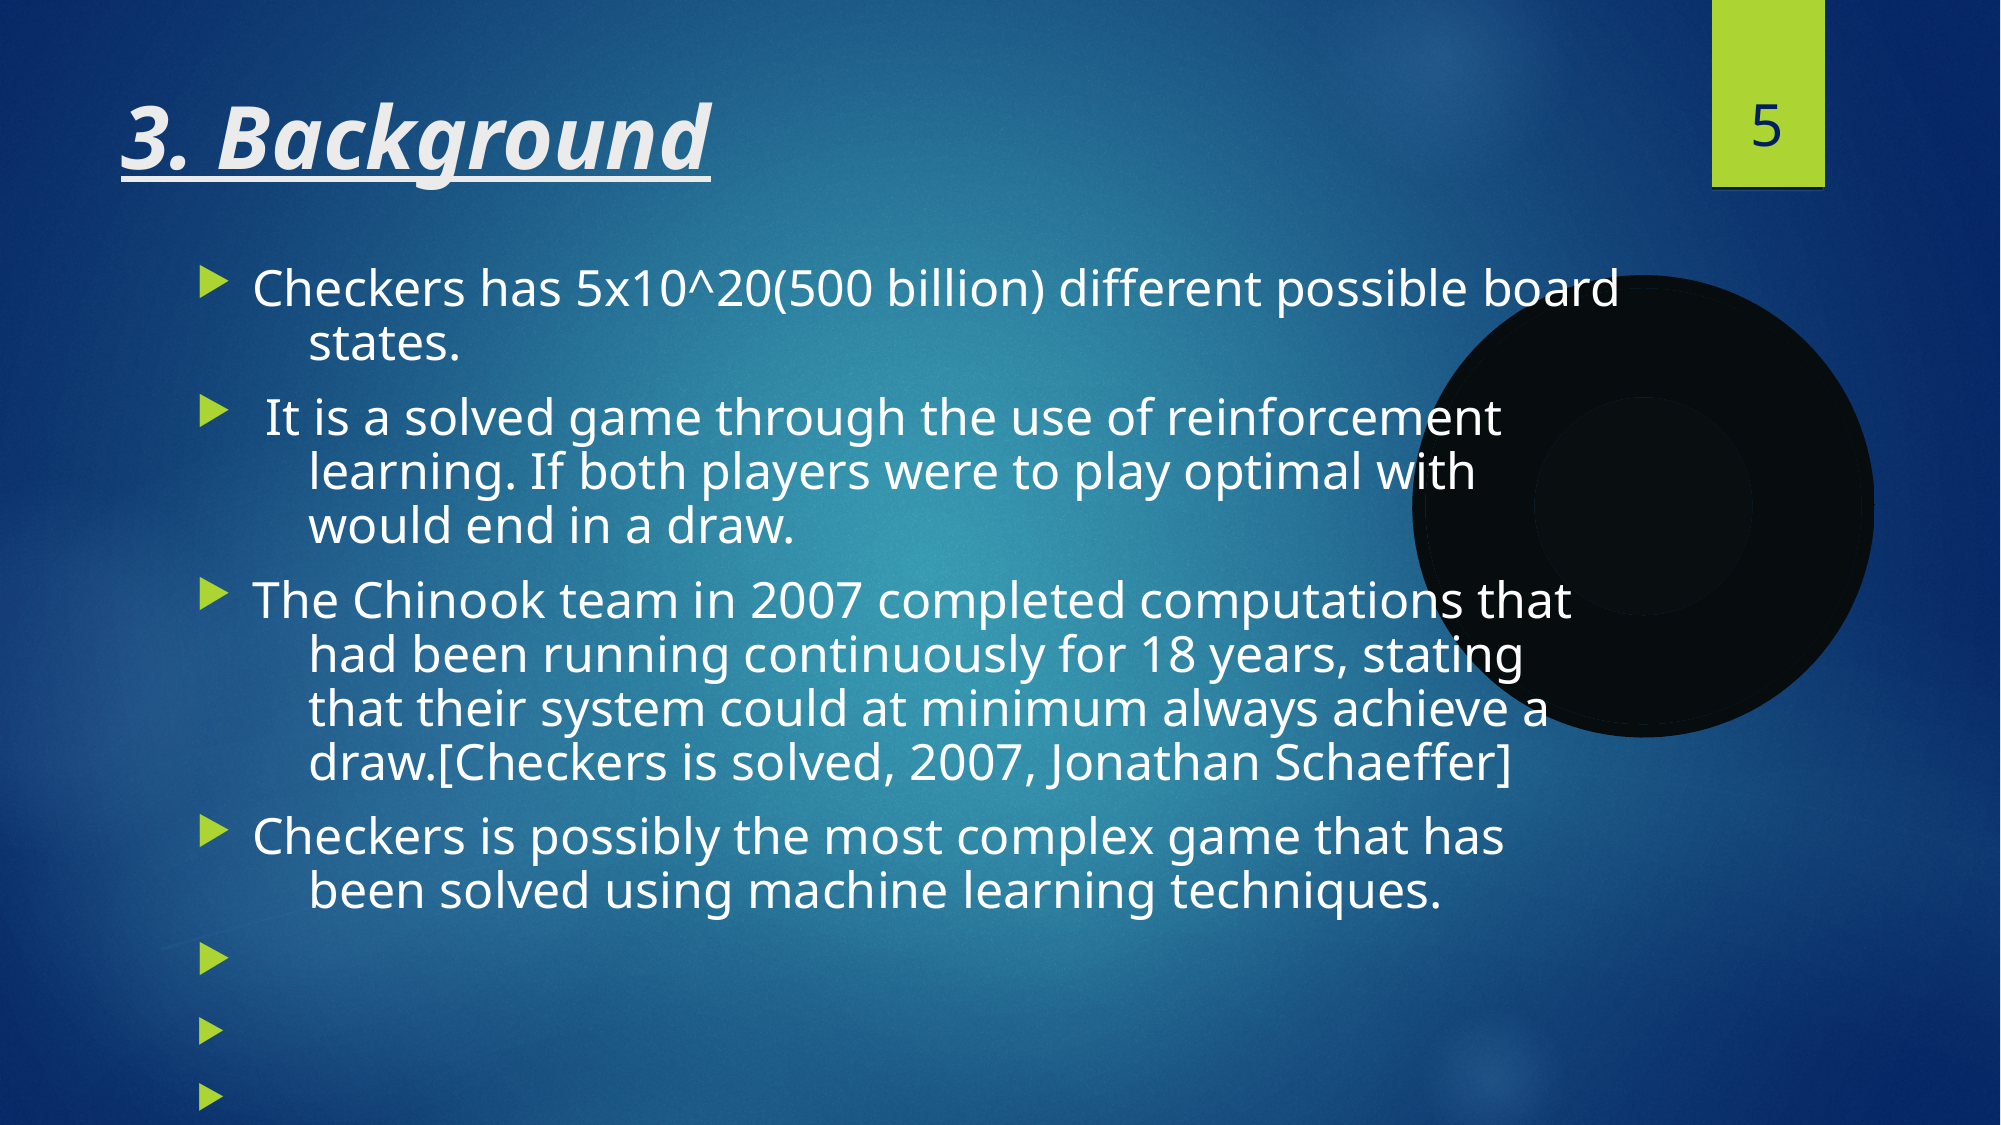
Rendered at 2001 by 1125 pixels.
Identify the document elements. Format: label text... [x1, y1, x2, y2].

list Checkers has 5x10^20(500 billion) different possible board states. It is a solved game through the use of reinforcement learning. If both players were to play optimal with would end in a draw. The Chinook team in 2007 completed computations that had been running continuously for 18 years, stating that their system could at minimum always achieve a draw.[Checkers is solved, 2007, Jonathan Schaeffer] Checkers is possibly the most complex game that has been solved using machine learning techniques. [181, 255, 1649, 945]
title 3. Background [106, 74, 1649, 305]
text_box 5 [1698, 48, 1836, 175]
